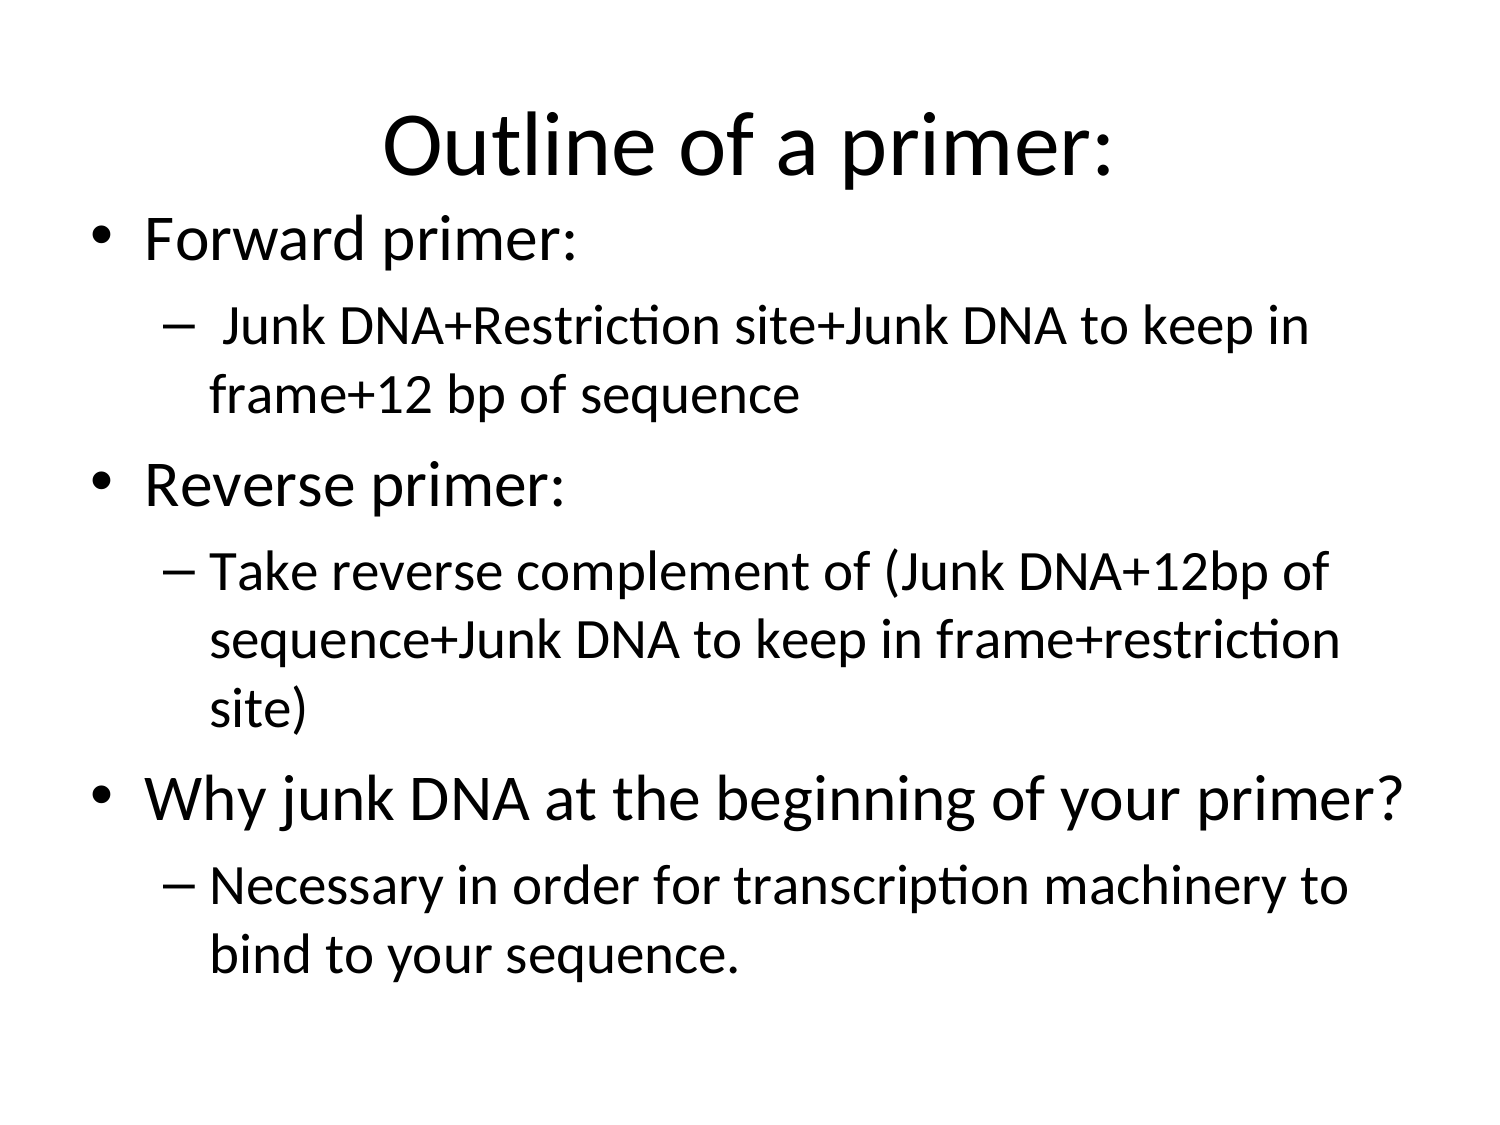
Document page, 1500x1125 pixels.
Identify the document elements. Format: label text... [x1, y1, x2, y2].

list Forward primer: Junk DNA+Restriction site+Junk DNA to keep in frame+12 bp of sequence Reverse primer: Take reverse complement of (Junk DNA+12bp of sequence+Junk DNA to keep in frame+restriction site) Why junk DNA at the beginning of your primer? Necessary in order for transcription machinery to bind to your sequence. [75, 187, 1426, 1005]
title Outline of a primer: [75, 45, 1426, 187]
